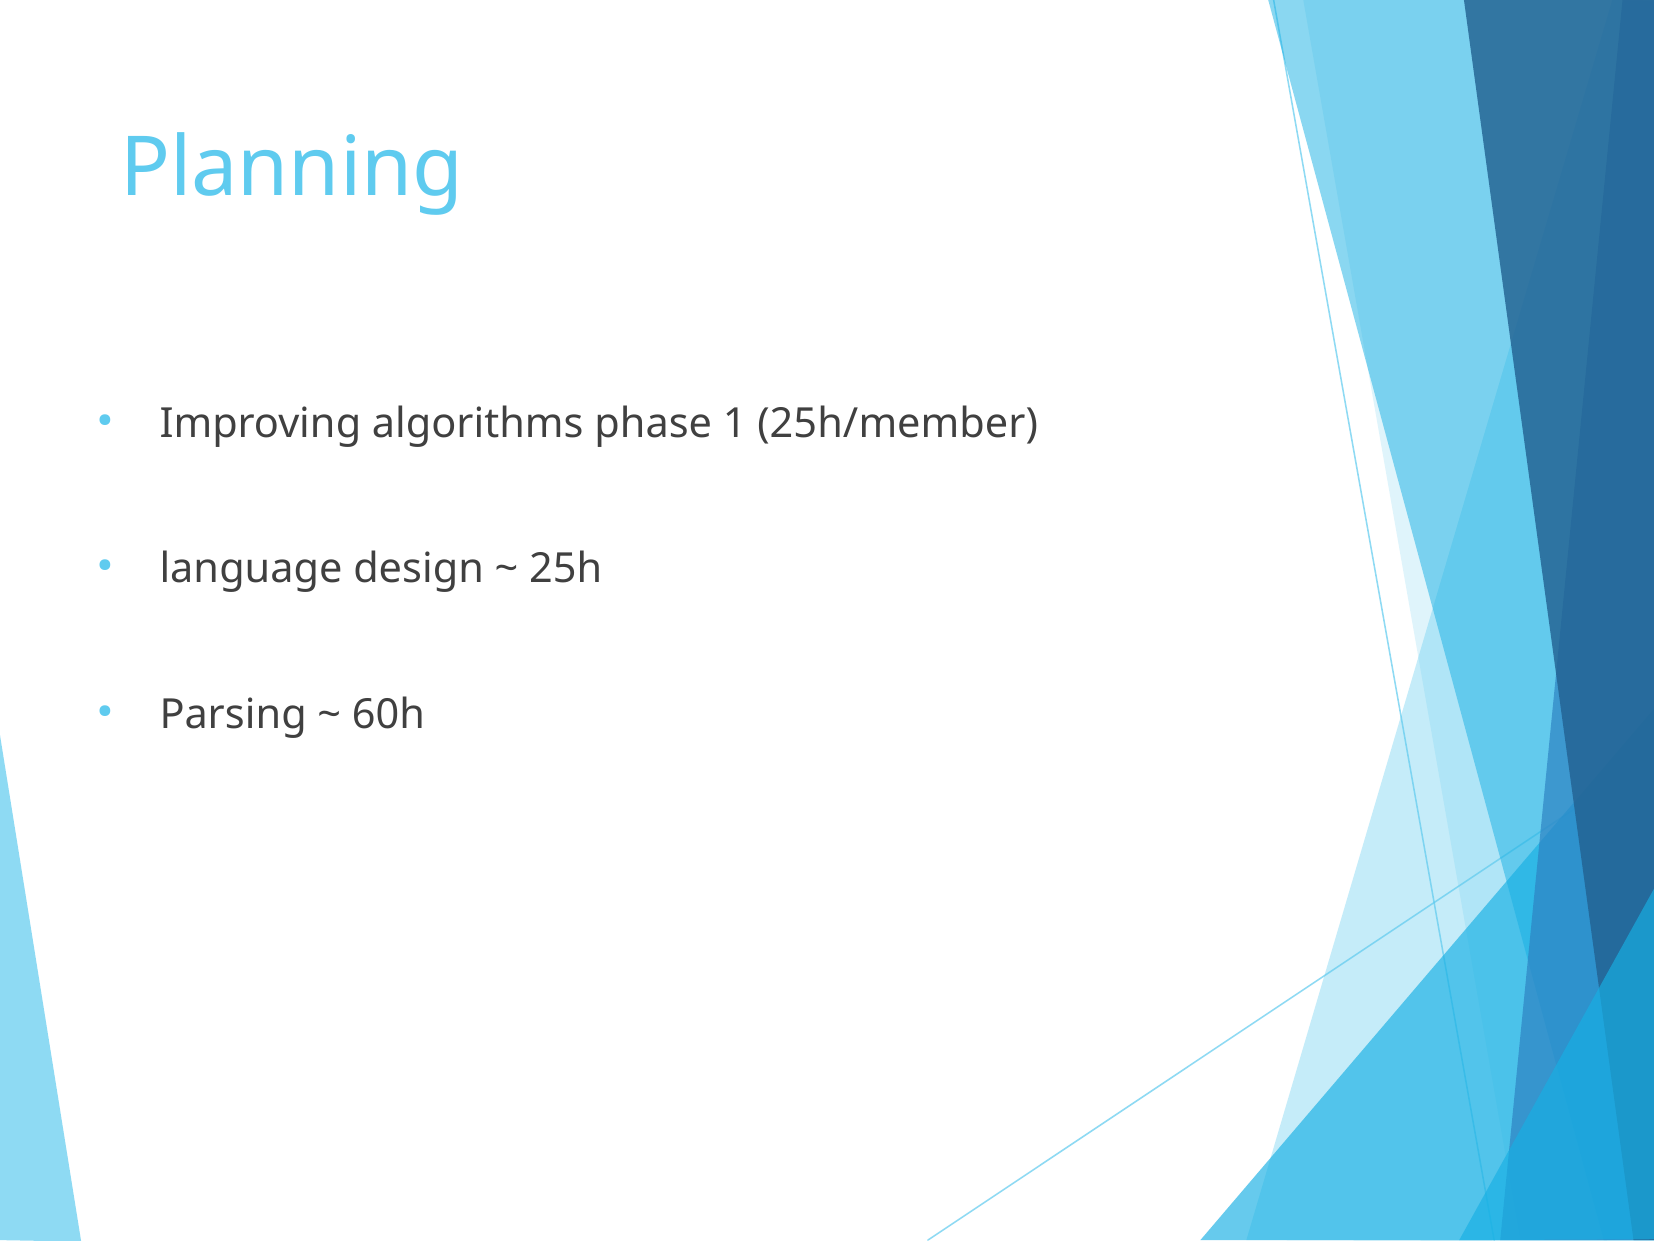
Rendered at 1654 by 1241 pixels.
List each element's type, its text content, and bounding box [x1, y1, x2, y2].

list Improving algorithms phase 1 (25h/member) language design ~ 25h Parsing ~ 60h [82, 315, 1571, 1036]
title Planning [105, 105, 931, 313]
